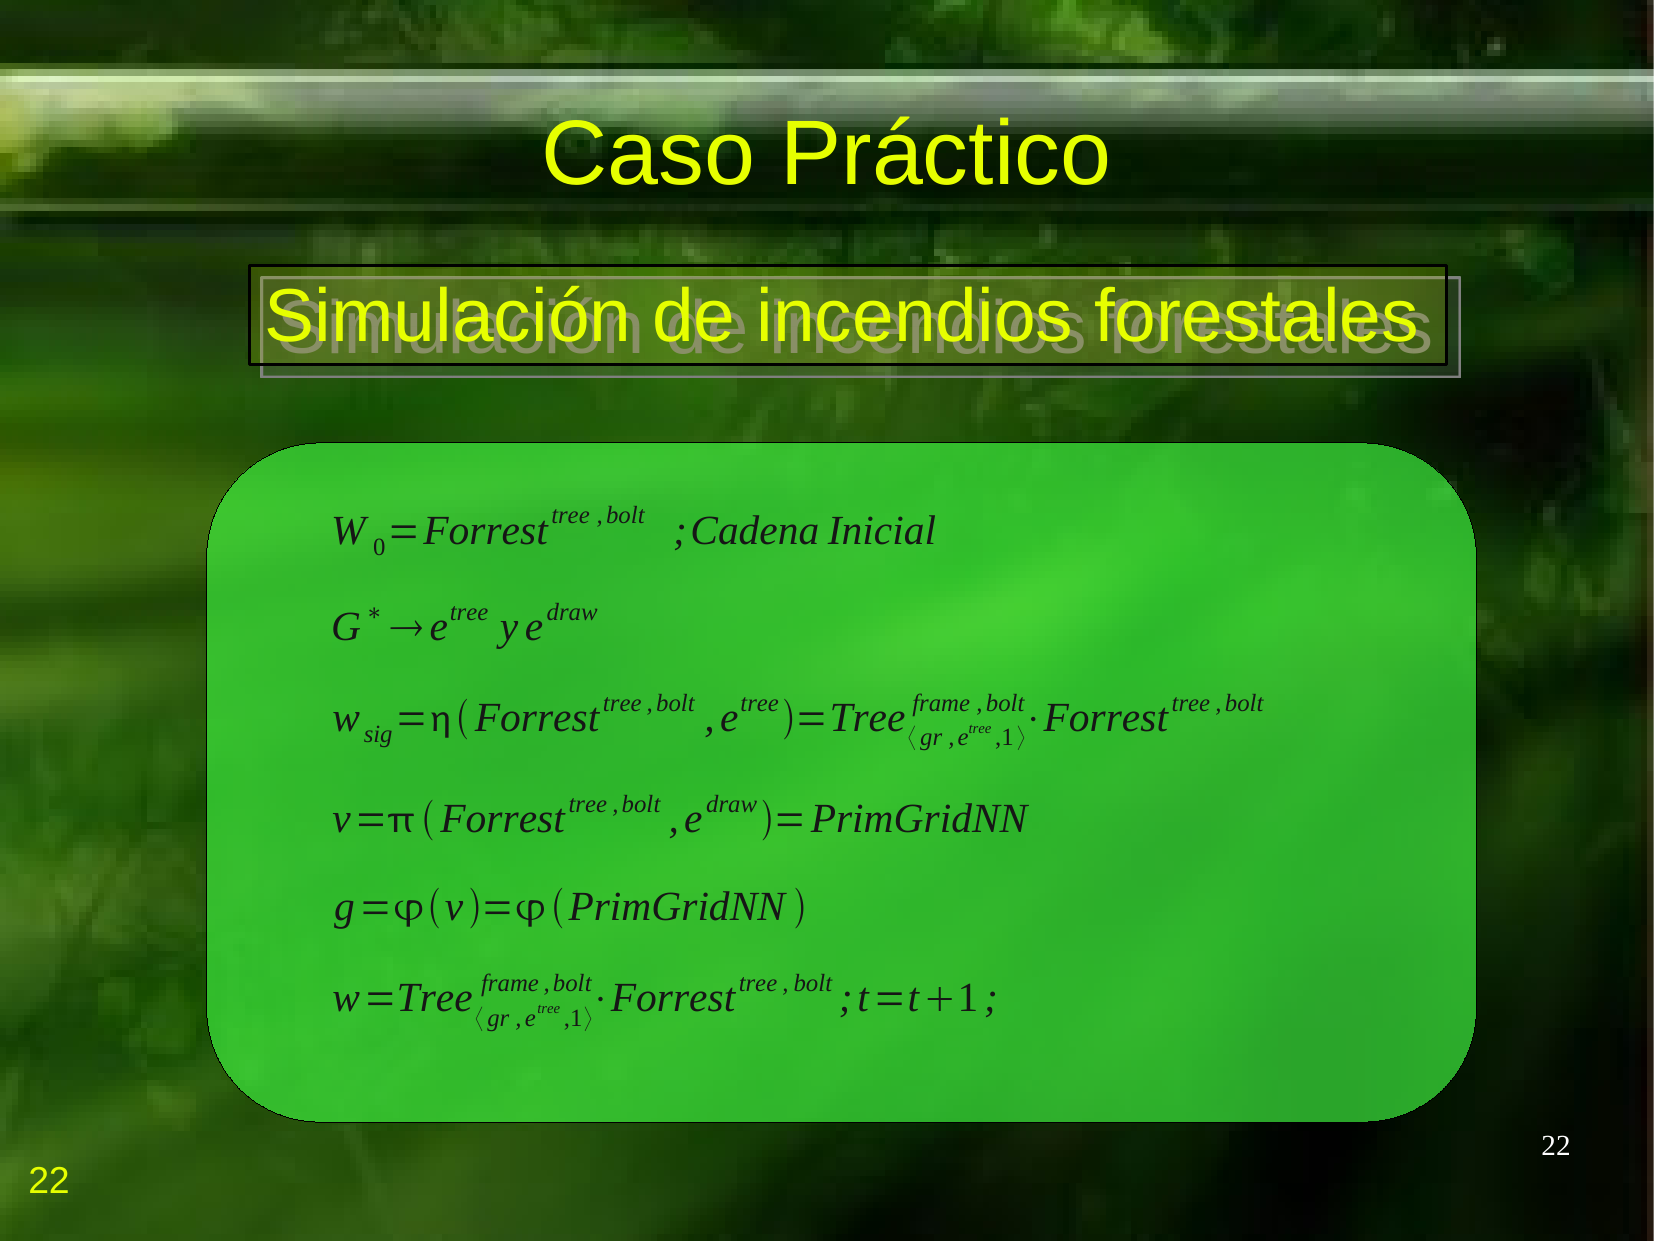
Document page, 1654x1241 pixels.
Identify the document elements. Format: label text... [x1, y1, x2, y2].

title Caso Práctico [82, 56, 1571, 250]
chart [324, 501, 943, 560]
chart [324, 598, 604, 651]
chart [324, 689, 1270, 752]
text_box [206, 442, 1477, 1123]
chart [324, 883, 814, 931]
text_box <número> [13, 1151, 214, 1222]
chart [324, 790, 1034, 845]
chart [324, 969, 1004, 1032]
text_box Simulación de incendios forestales [249, 265, 1447, 365]
picture [0, 0, 1654, 1241]
